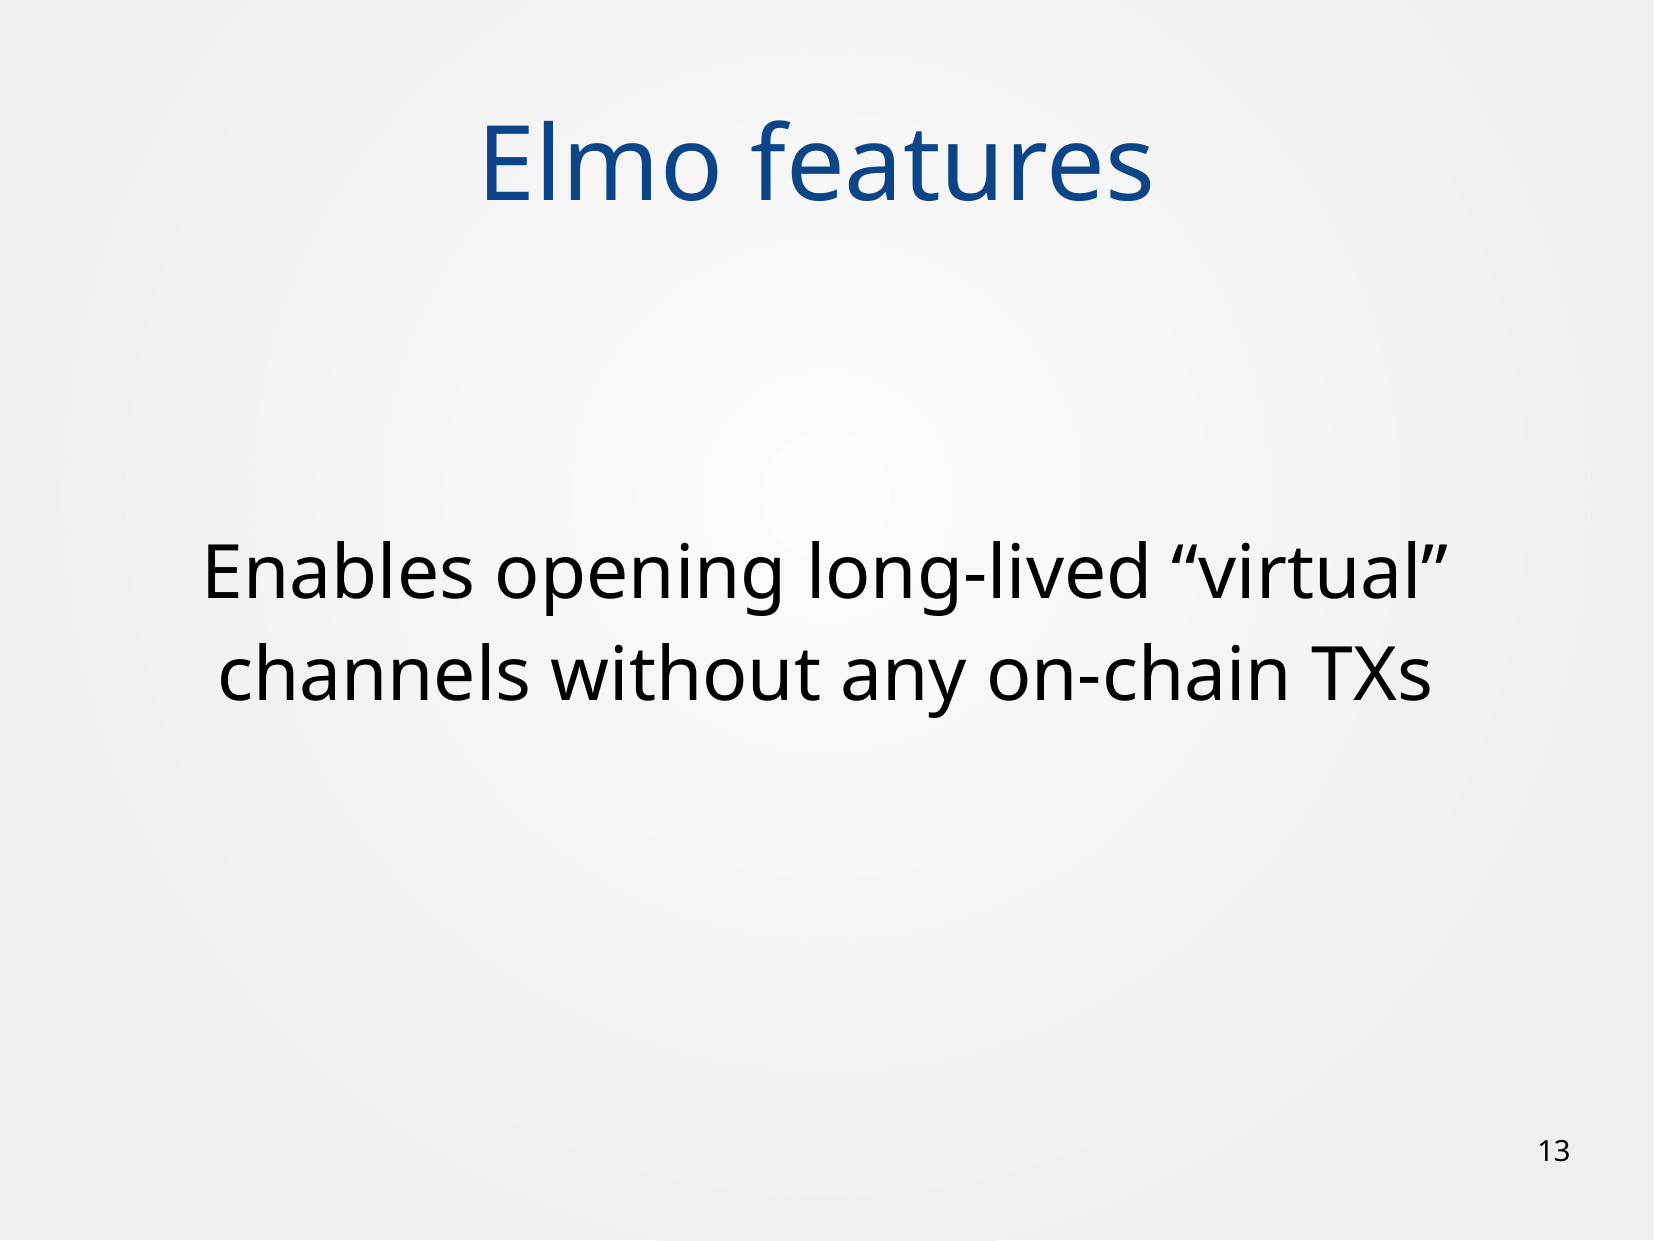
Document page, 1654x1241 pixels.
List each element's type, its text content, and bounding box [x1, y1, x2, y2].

subtitle Enables opening long-lived “virtual” channels without any on-chain TXs [201, 517, 1452, 723]
title Elmo features [477, 88, 1176, 231]
